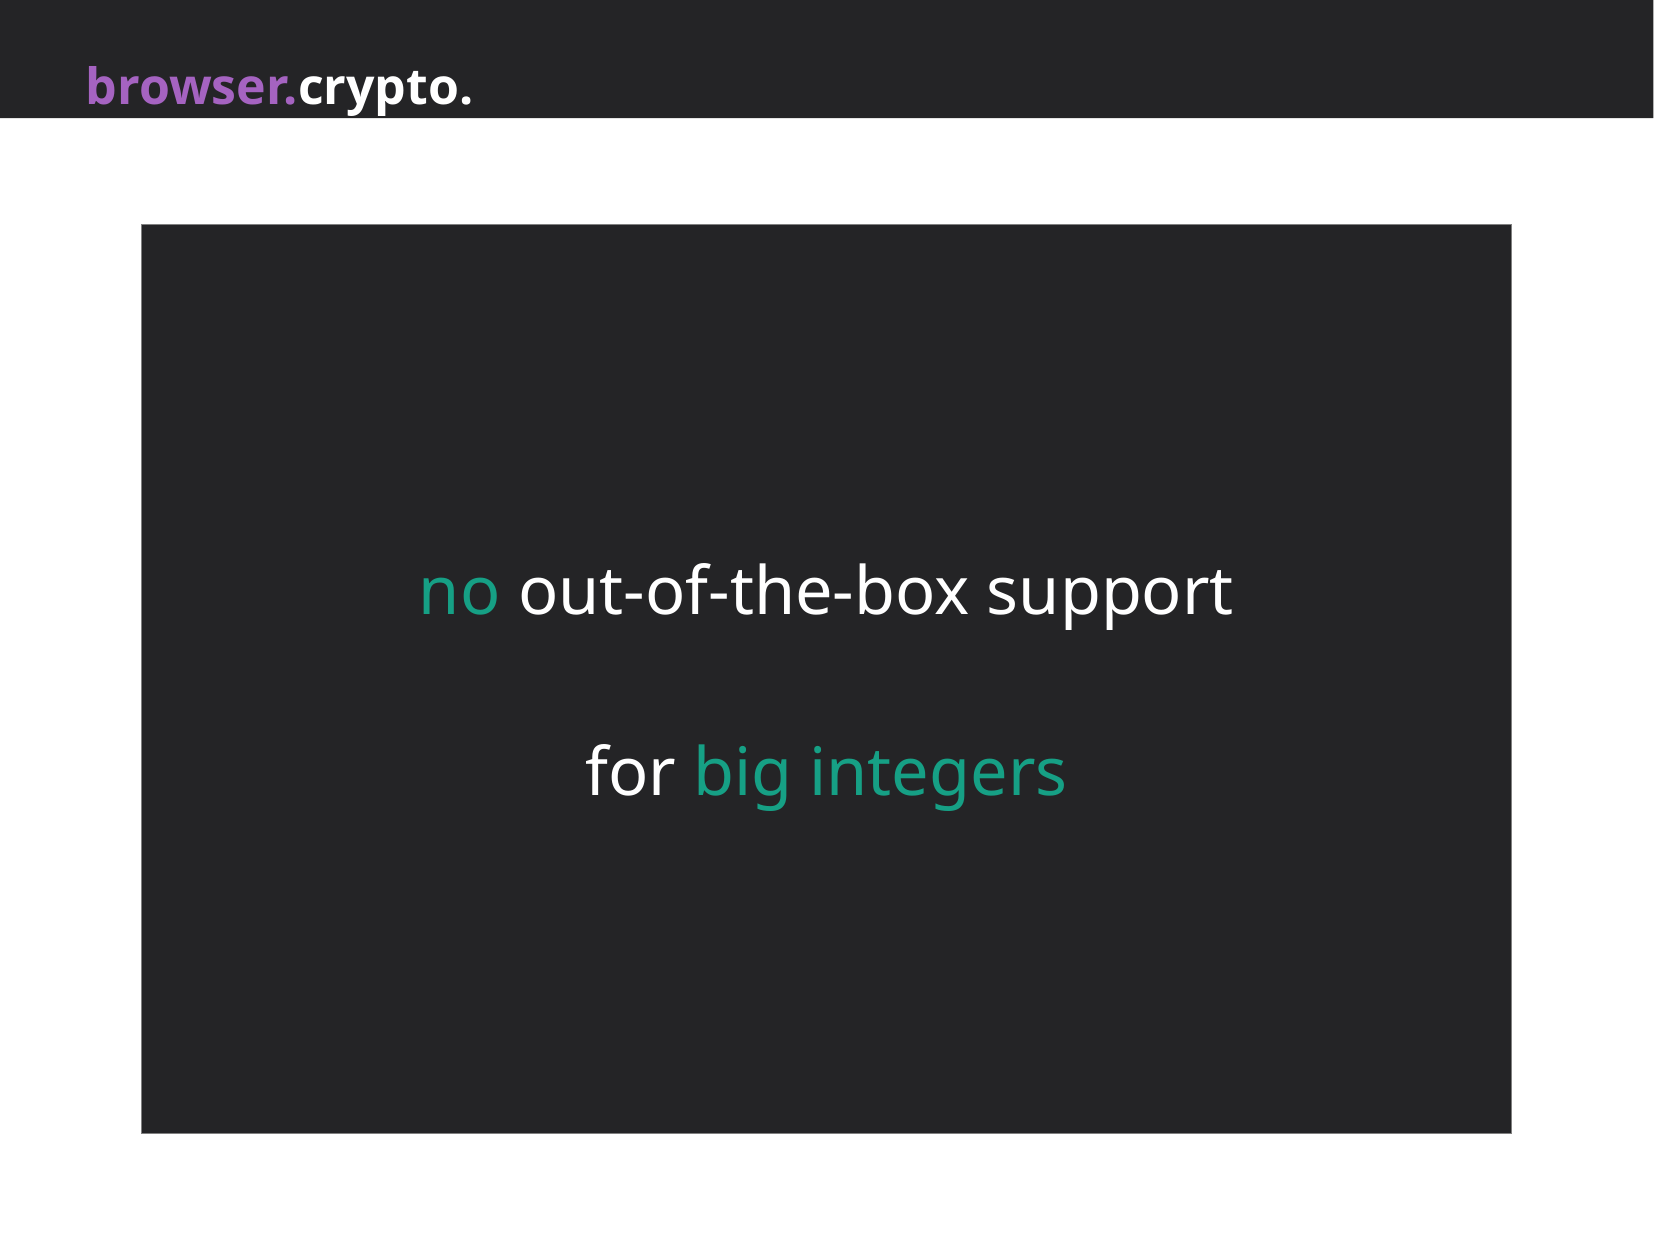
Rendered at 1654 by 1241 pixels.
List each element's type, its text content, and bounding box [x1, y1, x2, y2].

text_box no out-of-the-box support for big integers [141, 224, 1512, 1134]
text_box [165, 531, 1441, 1087]
text_box browser.crypto. [70, 43, 567, 119]
text_box [0, 0, 1654, 119]
